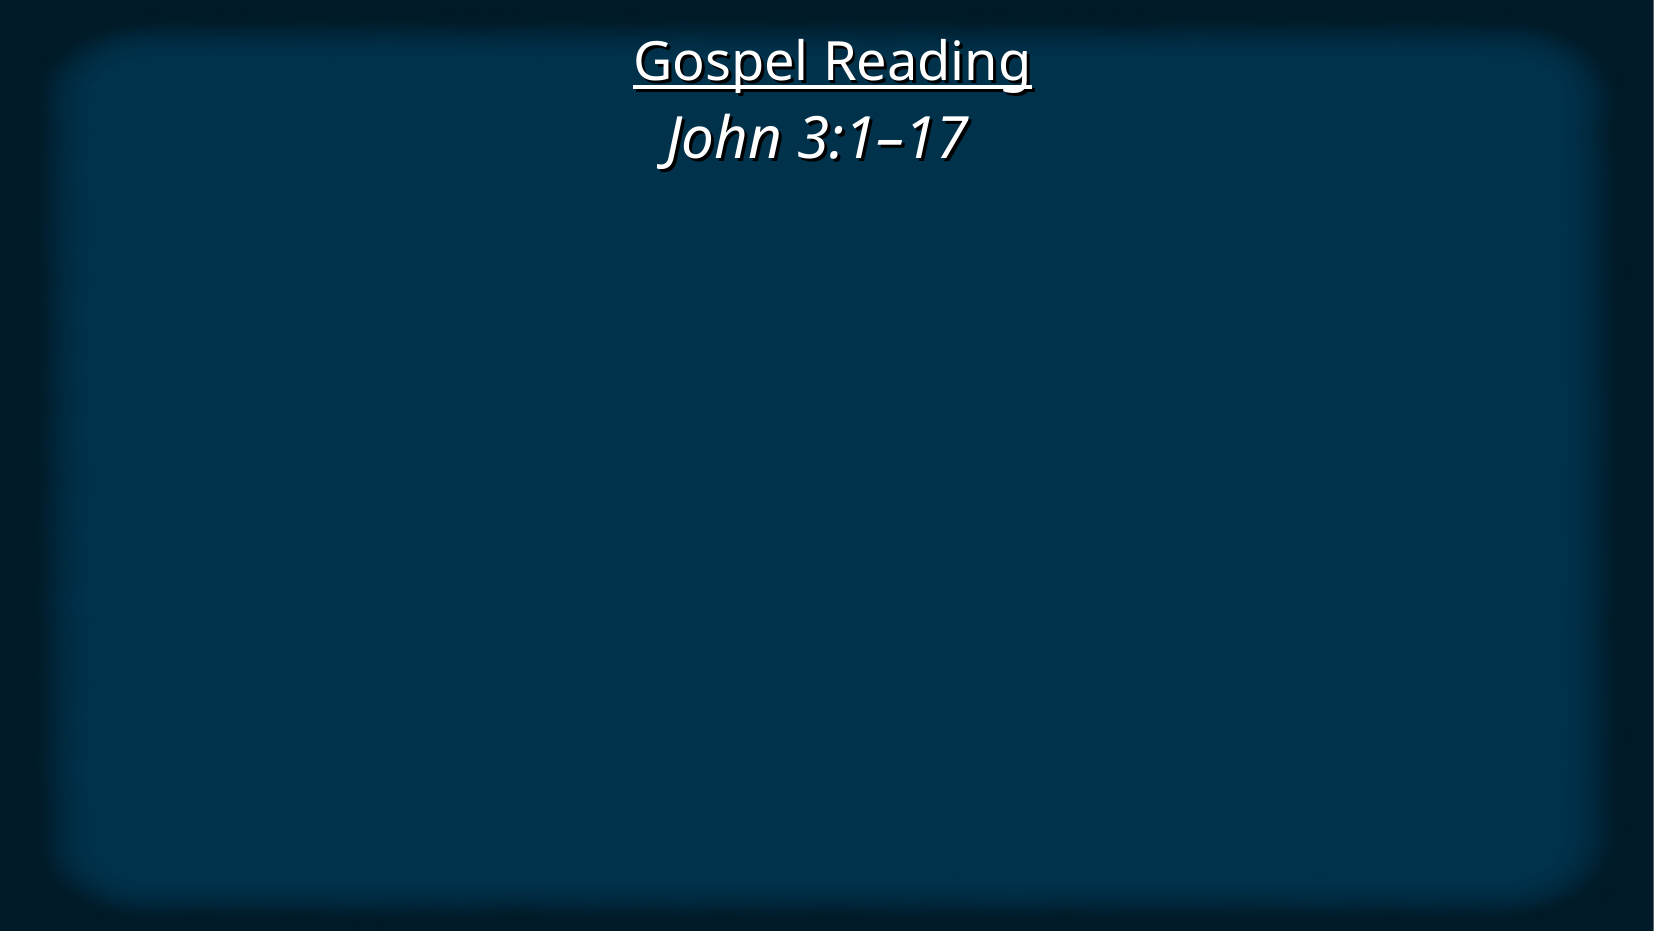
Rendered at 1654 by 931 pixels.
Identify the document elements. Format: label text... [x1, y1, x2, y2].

picture [0, 0, 1654, 931]
text_box Gospel Reading John 3:1–17 [90, 15, 1576, 179]
